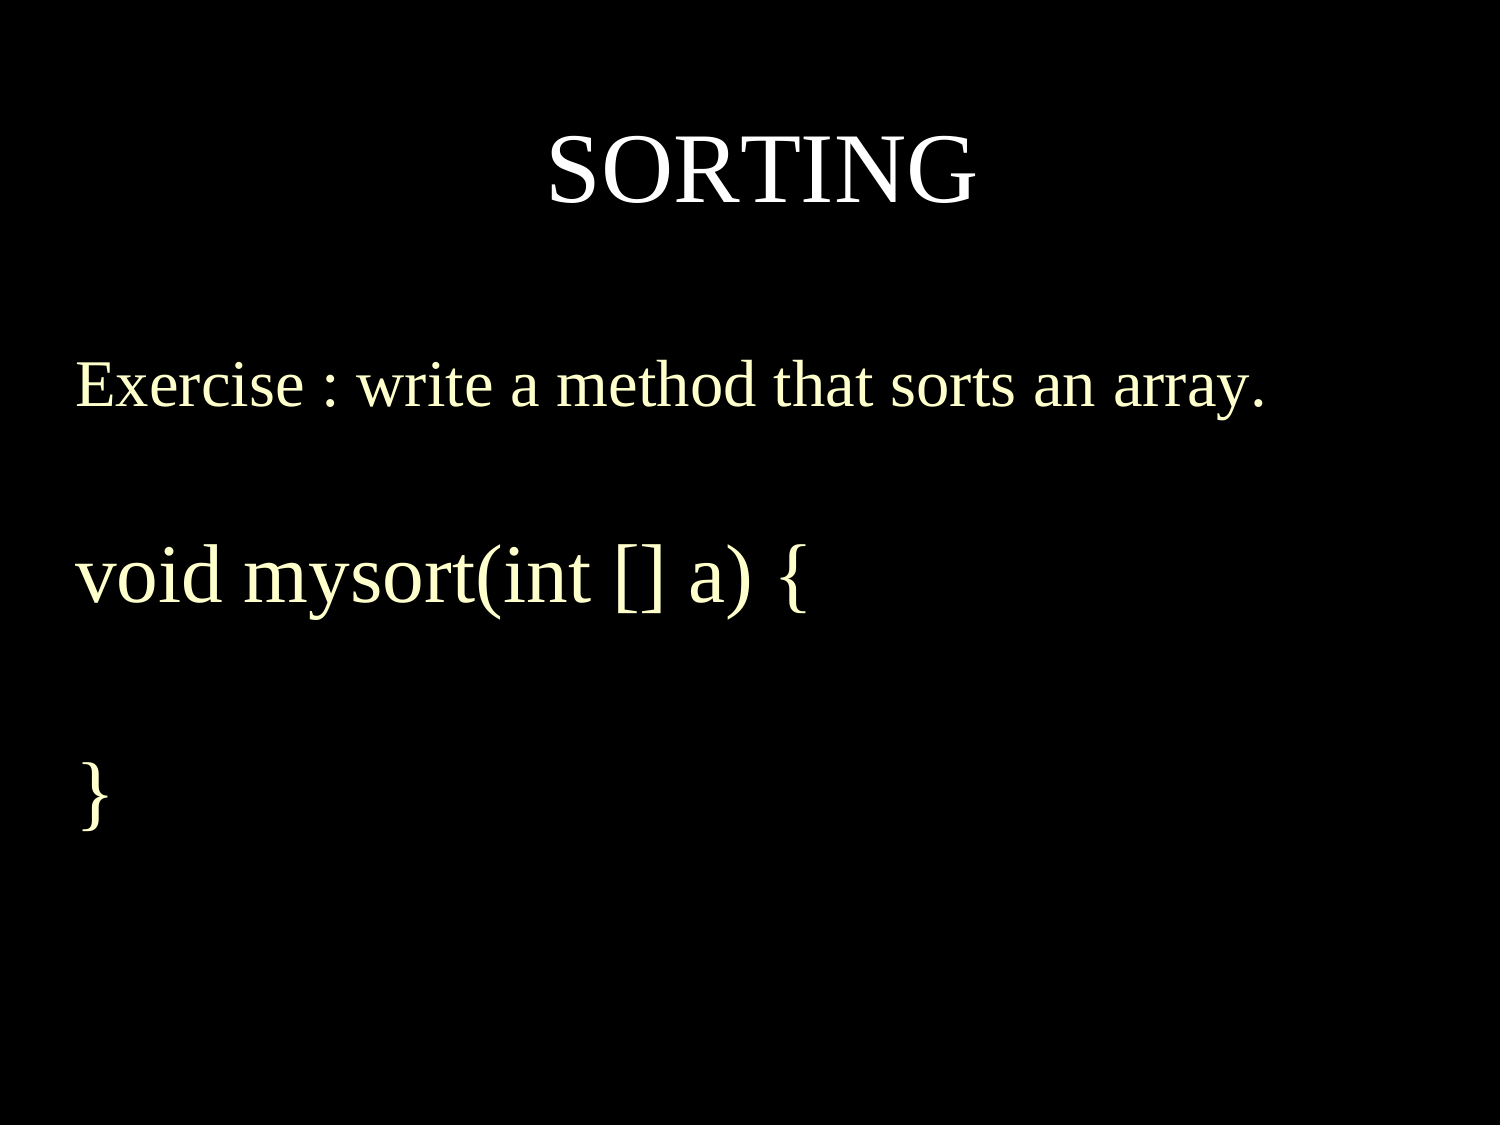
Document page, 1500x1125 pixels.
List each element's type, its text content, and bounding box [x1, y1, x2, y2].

title SORTING [150, 75, 1351, 263]
list Exercise : write a method that sorts an array. void mysort(int [] a) { } [75, 347, 1482, 1011]
